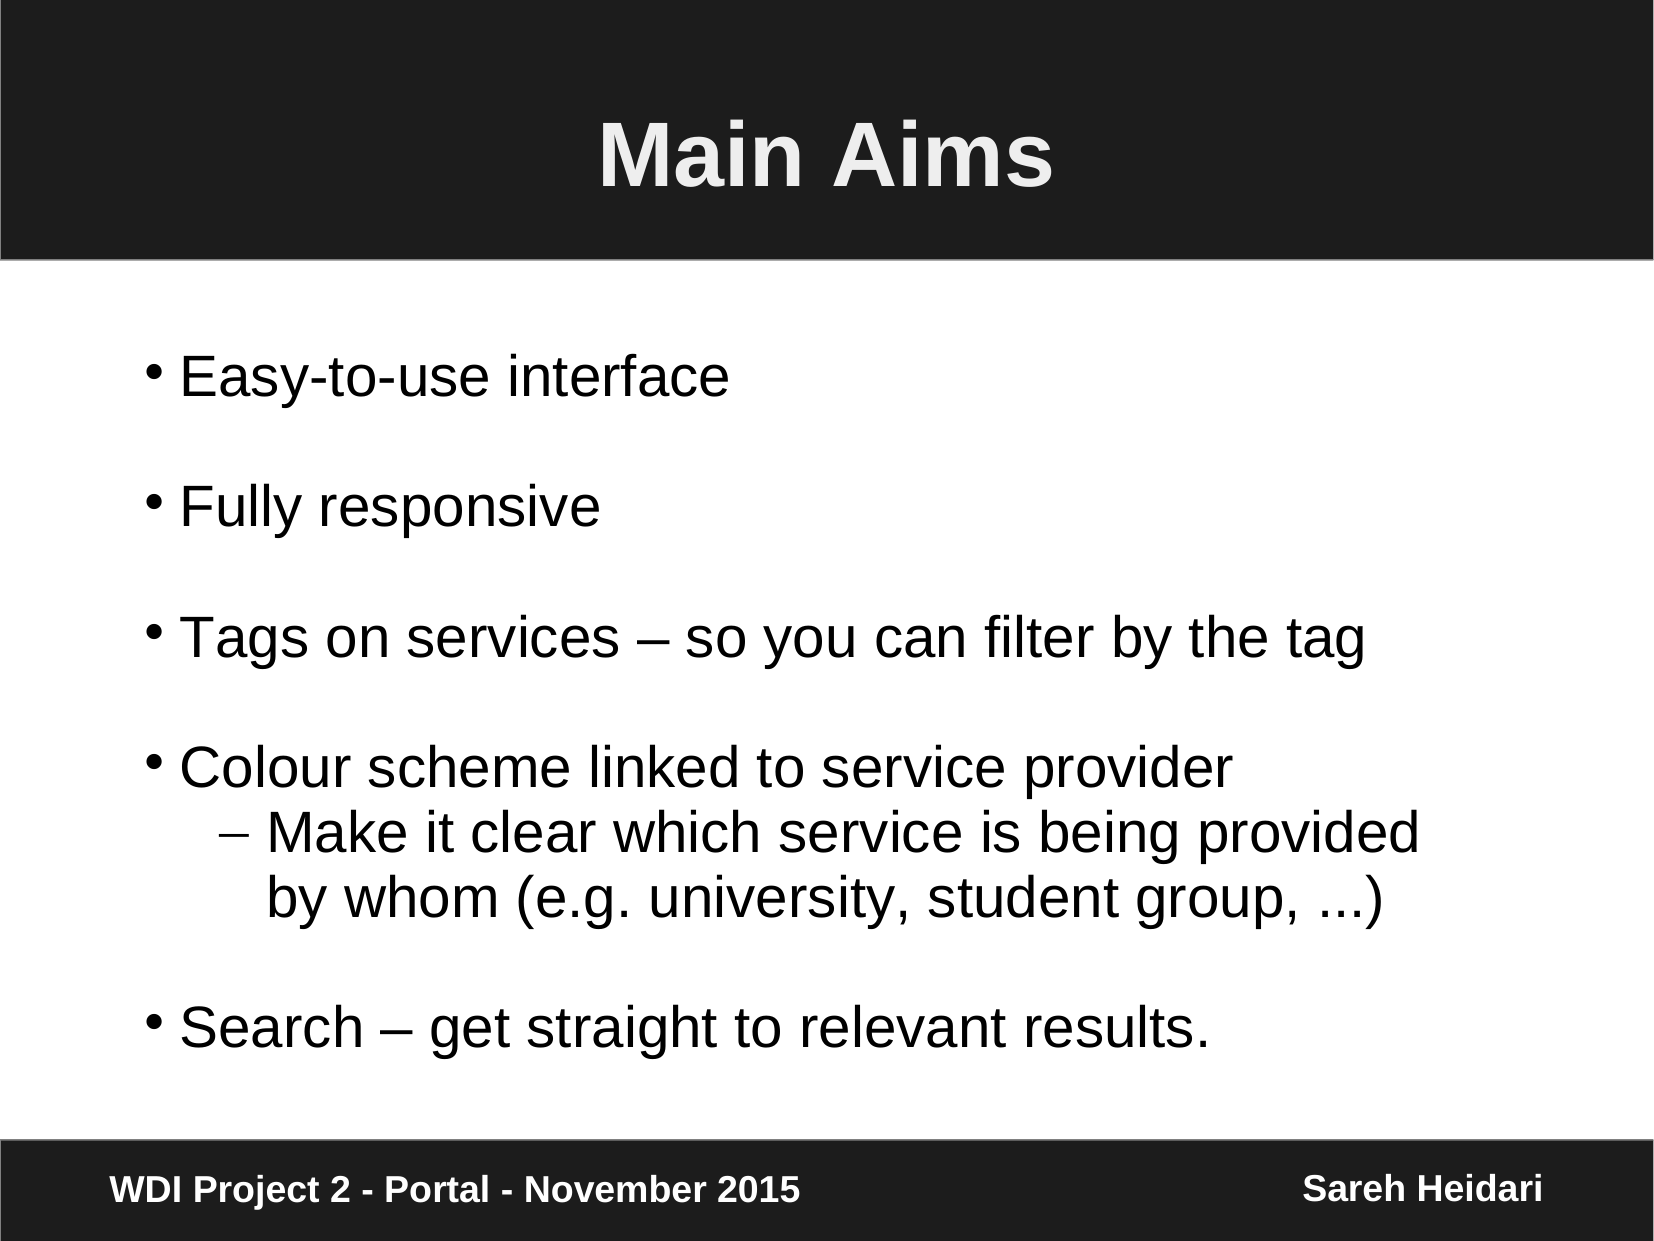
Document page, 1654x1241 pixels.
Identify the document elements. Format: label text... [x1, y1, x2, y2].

text_box [0, 1139, 1654, 1241]
text_box WDI Project 2 - Portal - November 2015 [94, 1159, 863, 1241]
text_box [0, 0, 1654, 260]
text_box Easy-to-use interface Fully responsive Tags on services – so you can filter by the tag Colour scheme linked to service provider Make it clear which service is being provided by whom (e.g. university, student group, ...) Search – get straight to relevant results. [129, 333, 1442, 739]
text_box Sareh Heidari [1287, 1157, 1607, 1241]
title Main Aims [82, 49, 1571, 257]
